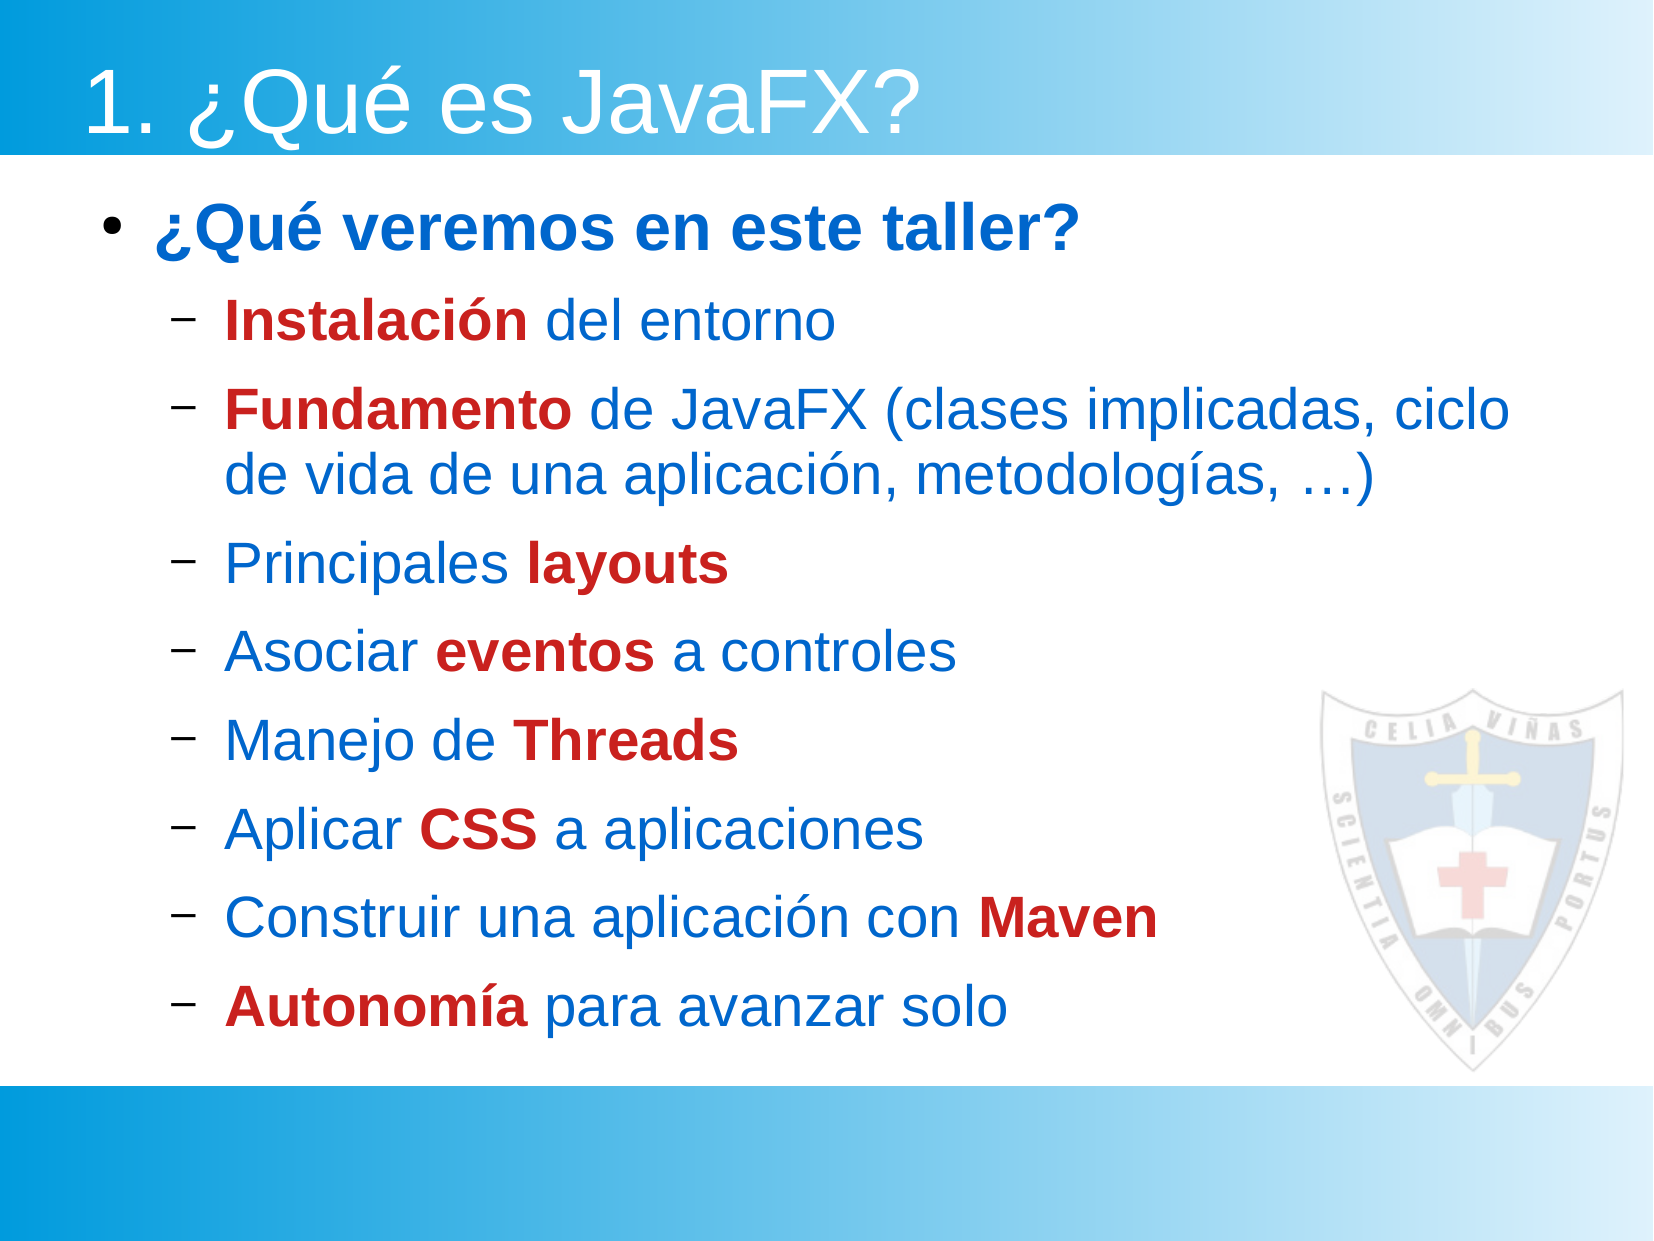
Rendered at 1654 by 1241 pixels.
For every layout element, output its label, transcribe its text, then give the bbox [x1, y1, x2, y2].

title 1. ¿Qué es JavaFX? [82, 49, 1571, 155]
list ¿Qué veremos en este taller? Instalación del entorno Fundamento de JavaFX (clases implicadas, ciclo de vida de una aplicación, metodologías, …) Principales layouts Asociar eventos a controles Manejo de Threads Aplicar CSS a aplicaciones Construir una aplicación con Maven Autonomía para avanzar solo [82, 189, 1571, 910]
picture [1317, 673, 1630, 1086]
